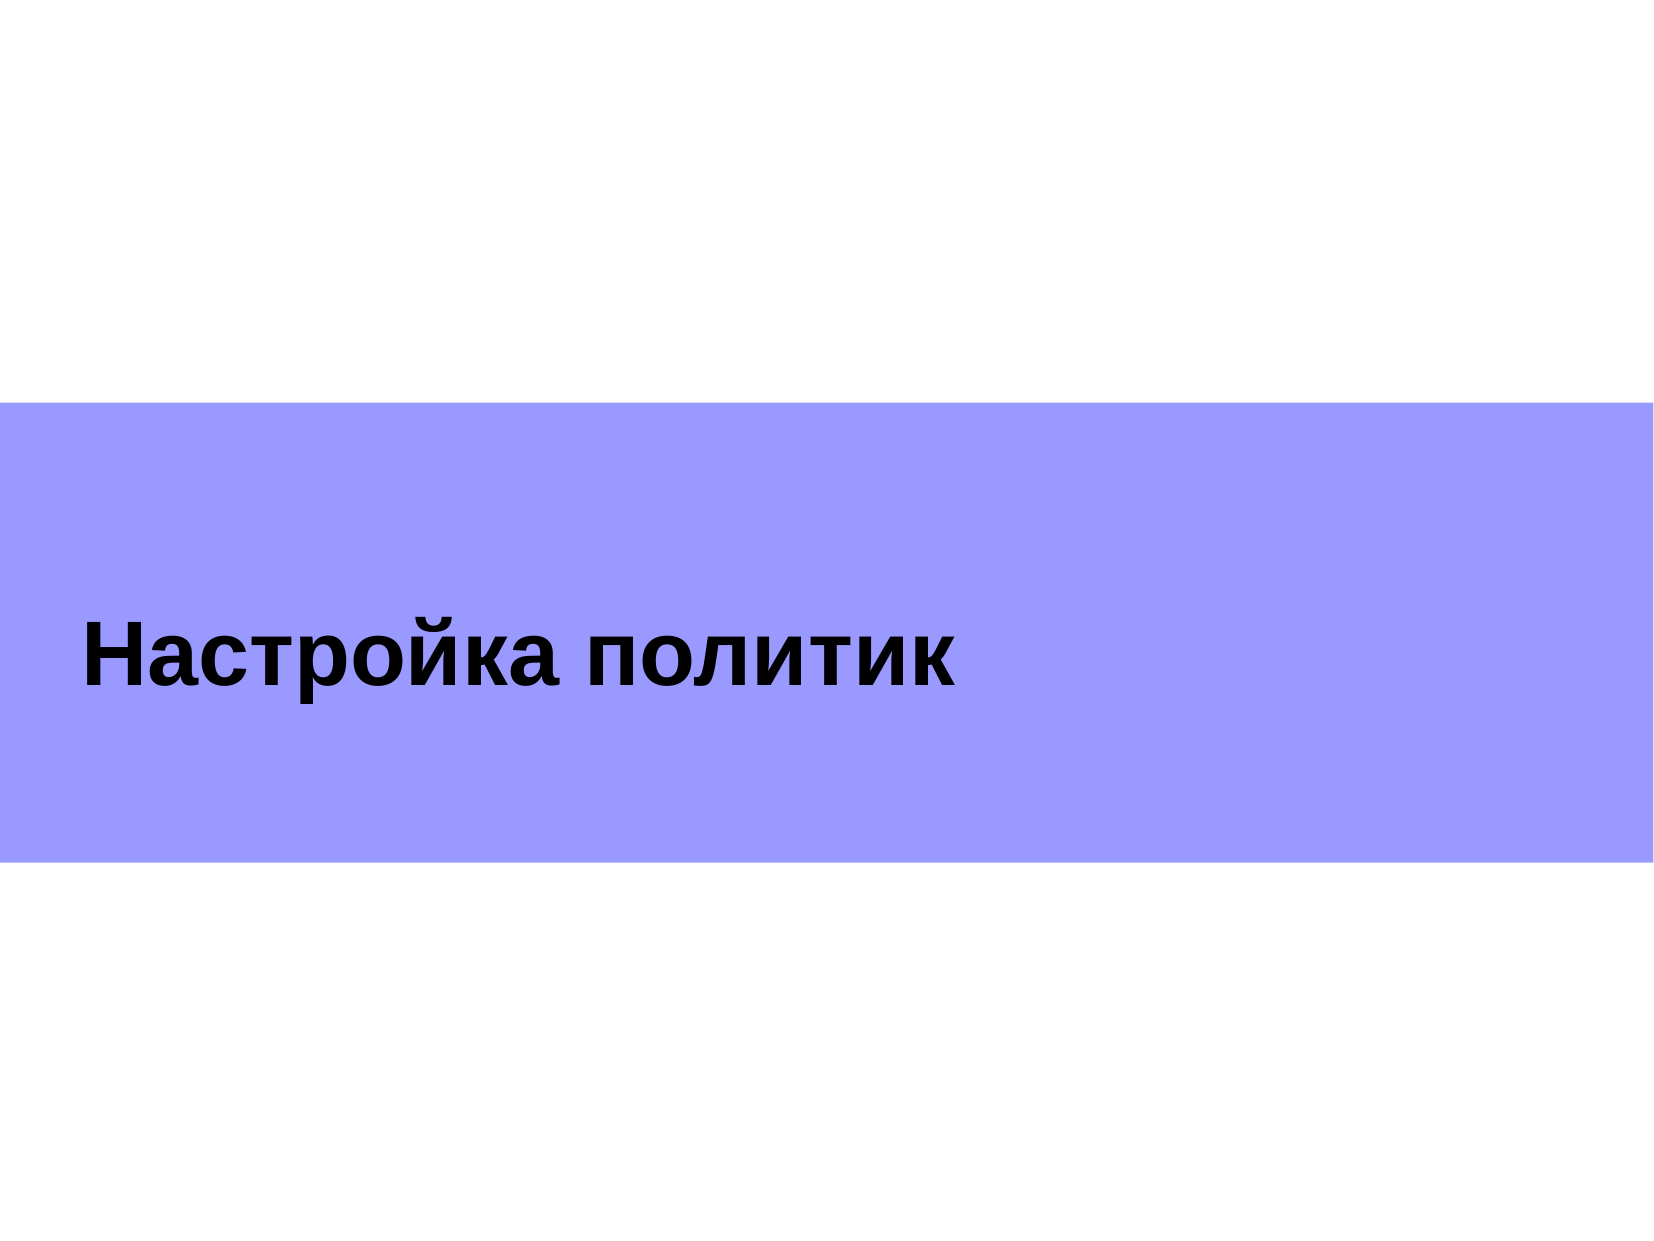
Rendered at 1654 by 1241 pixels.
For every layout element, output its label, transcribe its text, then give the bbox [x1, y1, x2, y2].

text_box Настройка политик [67, 600, 1530, 772]
